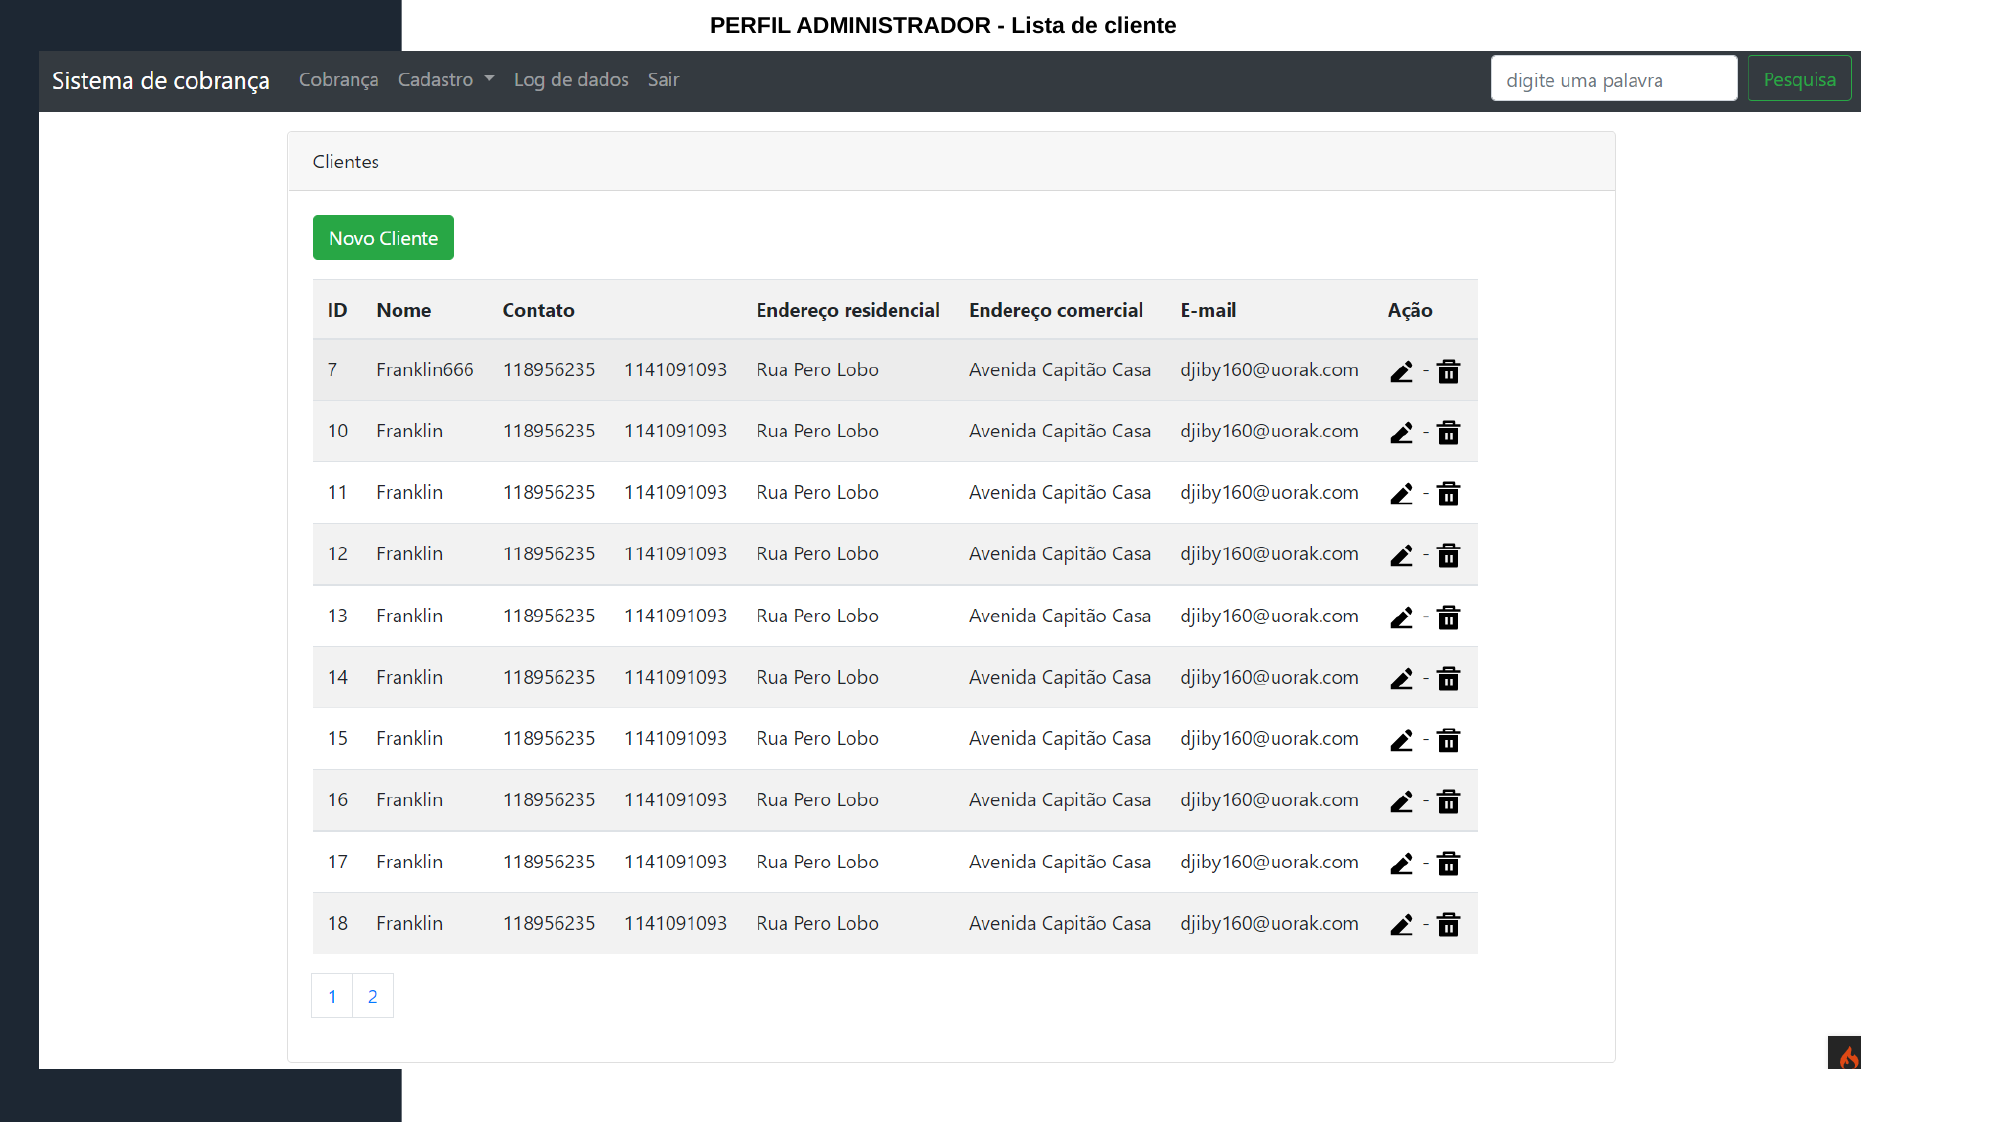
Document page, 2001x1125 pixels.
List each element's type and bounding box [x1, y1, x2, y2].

text_box [0, 0, 402, 1122]
chart [590, 0, 1595, 51]
picture [39, 51, 1861, 1069]
